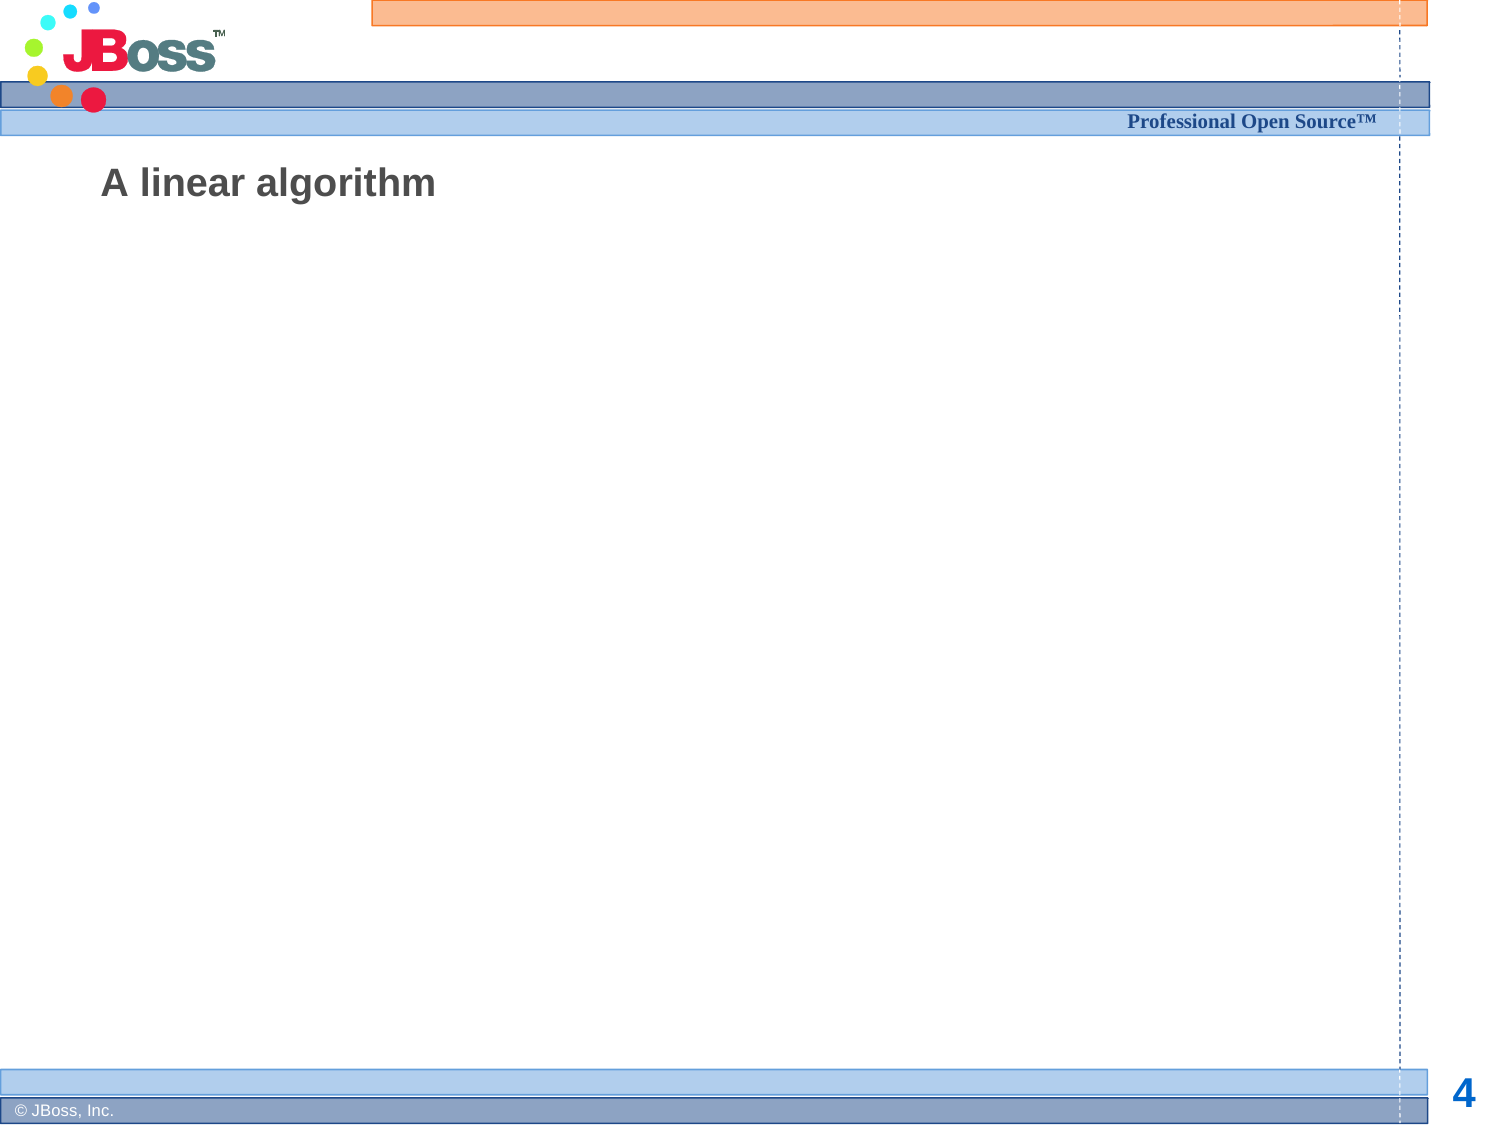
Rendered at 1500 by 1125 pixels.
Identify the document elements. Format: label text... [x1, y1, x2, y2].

title A linear algorithm [100, 100, 1388, 266]
